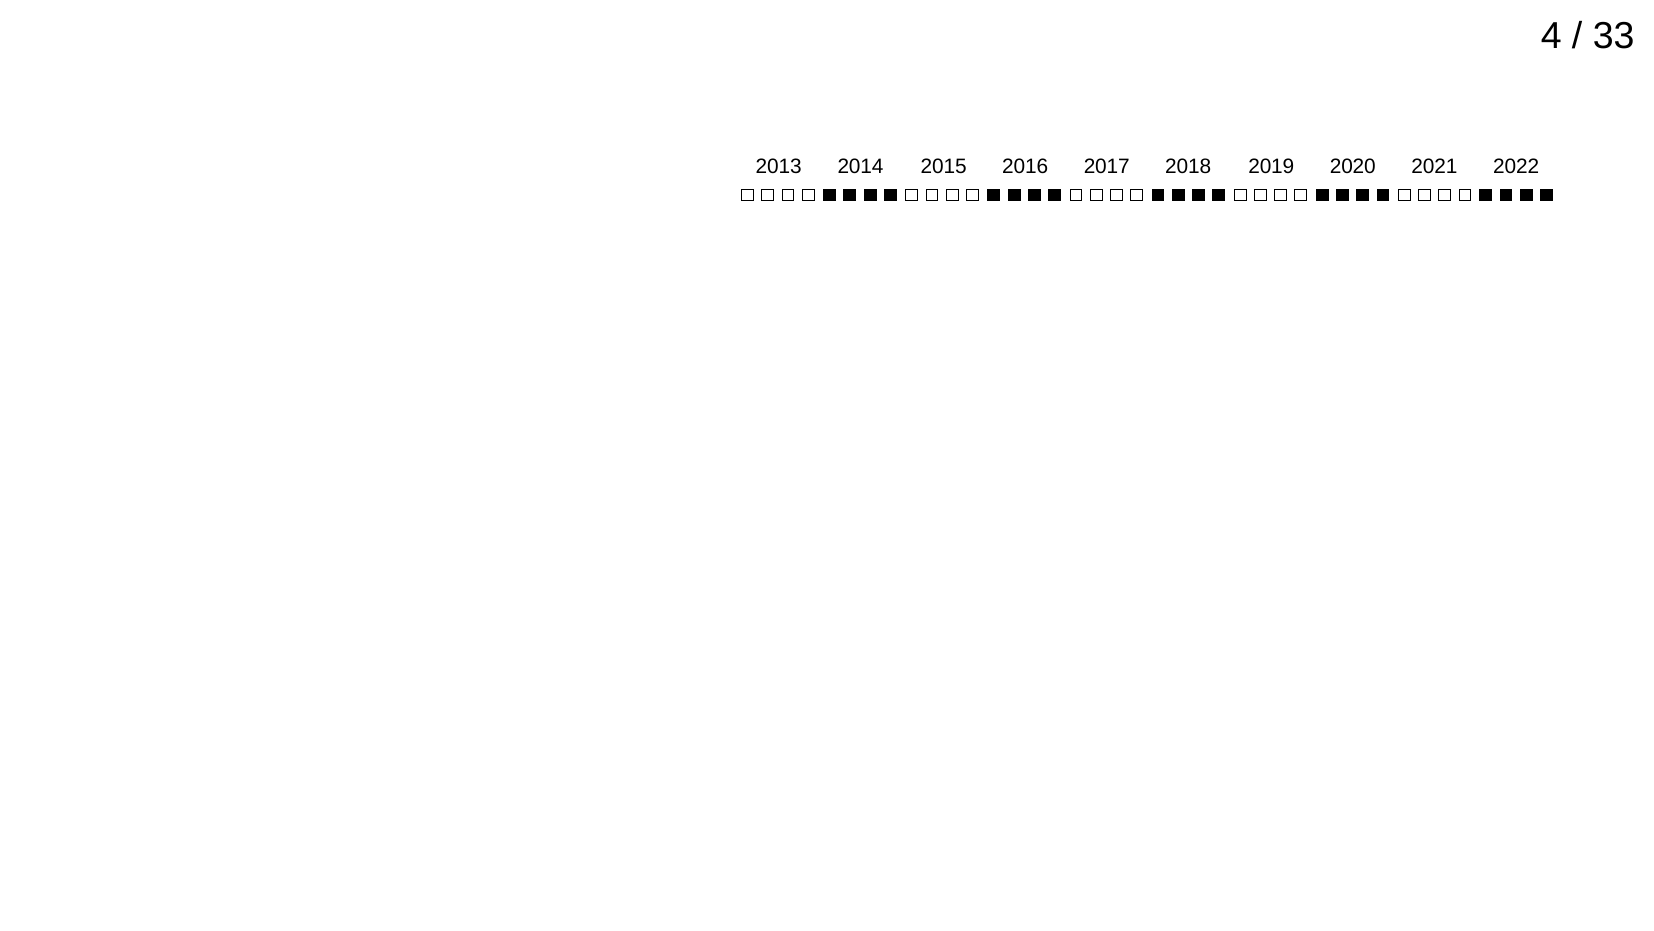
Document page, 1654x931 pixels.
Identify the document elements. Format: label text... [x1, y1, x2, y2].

text_box [1418, 189, 1431, 201]
text_box [884, 189, 897, 201]
text_box 2014 [822, 147, 899, 186]
text_box [1008, 189, 1021, 201]
text_box [1479, 189, 1492, 201]
text_box [761, 189, 774, 201]
text_box [1254, 189, 1267, 201]
text_box [987, 189, 1000, 201]
text_box [1234, 189, 1247, 201]
text_box 2018 [1150, 147, 1227, 186]
text_box [1172, 189, 1185, 201]
text_box [1316, 189, 1329, 201]
text_box <number> / 33 [1375, 0, 1654, 71]
text_box [1130, 189, 1143, 201]
text_box 2022 [1478, 147, 1555, 186]
text_box [823, 189, 836, 201]
text_box [1192, 189, 1205, 201]
text_box [1274, 189, 1287, 201]
text_box [1438, 189, 1451, 201]
text_box [1294, 189, 1307, 201]
text_box 2019 [1233, 147, 1310, 186]
text_box 2021 [1396, 147, 1473, 186]
text_box [966, 189, 979, 201]
text_box [1070, 189, 1082, 201]
text_box [864, 189, 877, 201]
text_box 2020 [1315, 147, 1391, 186]
text_box [1520, 189, 1533, 201]
text_box [1540, 189, 1553, 201]
text_box [1212, 189, 1225, 201]
text_box [926, 189, 938, 201]
text_box [905, 189, 918, 201]
text_box [843, 189, 856, 201]
text_box [1459, 189, 1471, 201]
text_box [1152, 189, 1164, 201]
text_box 2016 [987, 147, 1064, 186]
text_box [1398, 189, 1411, 201]
text_box 2013 [740, 147, 817, 186]
text_box [741, 189, 754, 201]
text_box [802, 189, 815, 201]
text_box [1336, 189, 1349, 201]
text_box [1356, 189, 1369, 201]
text_box [1090, 189, 1103, 201]
text_box [1028, 189, 1041, 201]
text_box [1377, 189, 1389, 201]
text_box [946, 189, 959, 201]
text_box [1048, 189, 1061, 201]
text_box [782, 189, 794, 201]
text_box 2017 [1068, 147, 1145, 186]
text_box [1110, 189, 1123, 201]
text_box 2015 [905, 147, 982, 186]
text_box [1500, 189, 1512, 201]
